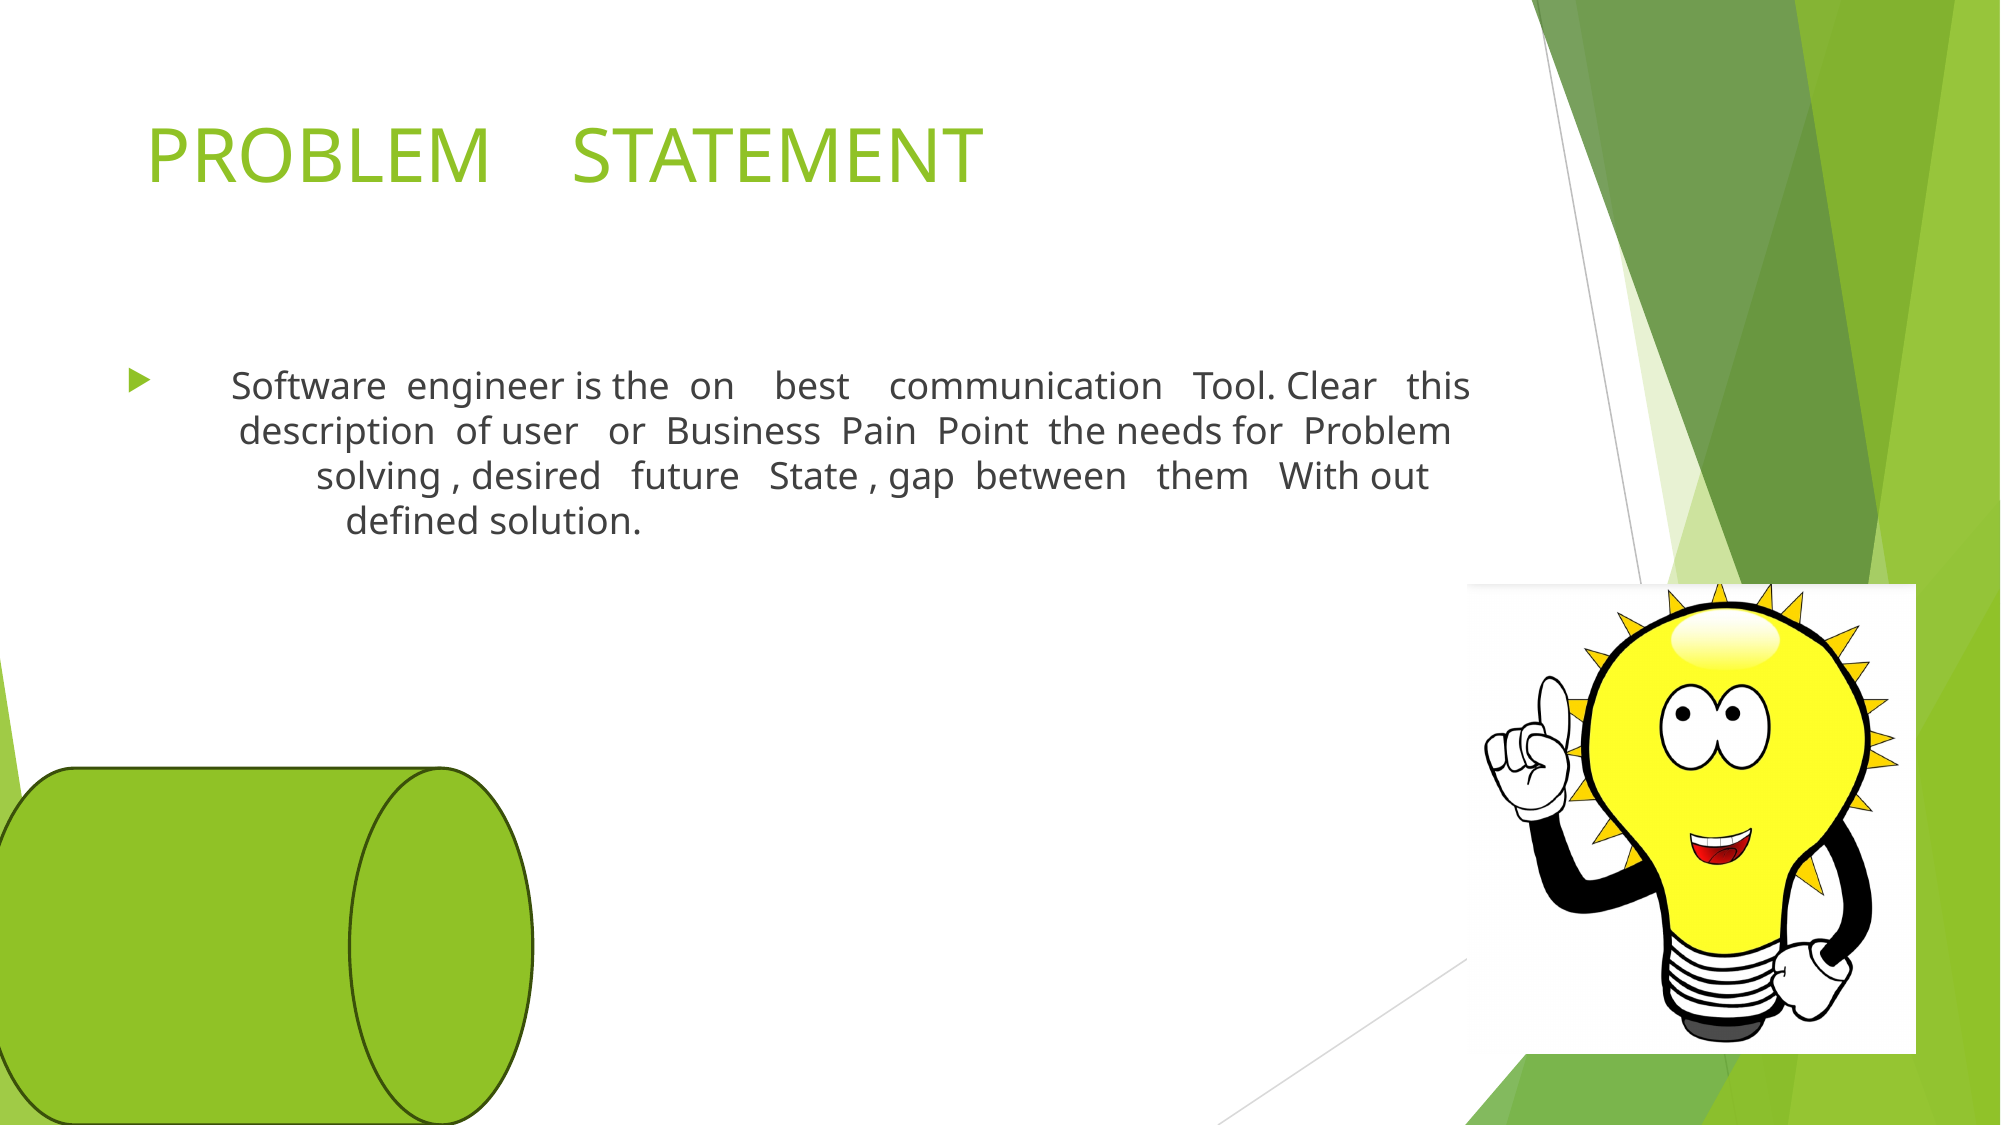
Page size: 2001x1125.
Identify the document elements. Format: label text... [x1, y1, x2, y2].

title PROBLEM STATEMENT [111, 99, 1522, 317]
list Software engineer is the on best communication Tool. Clear this description of user or Business Pain Point the needs for Problem solving , desired future State , gap between them With out defined solution. [111, 354, 1522, 992]
picture [1467, 584, 1916, 1054]
text_box [0, 768, 533, 1125]
